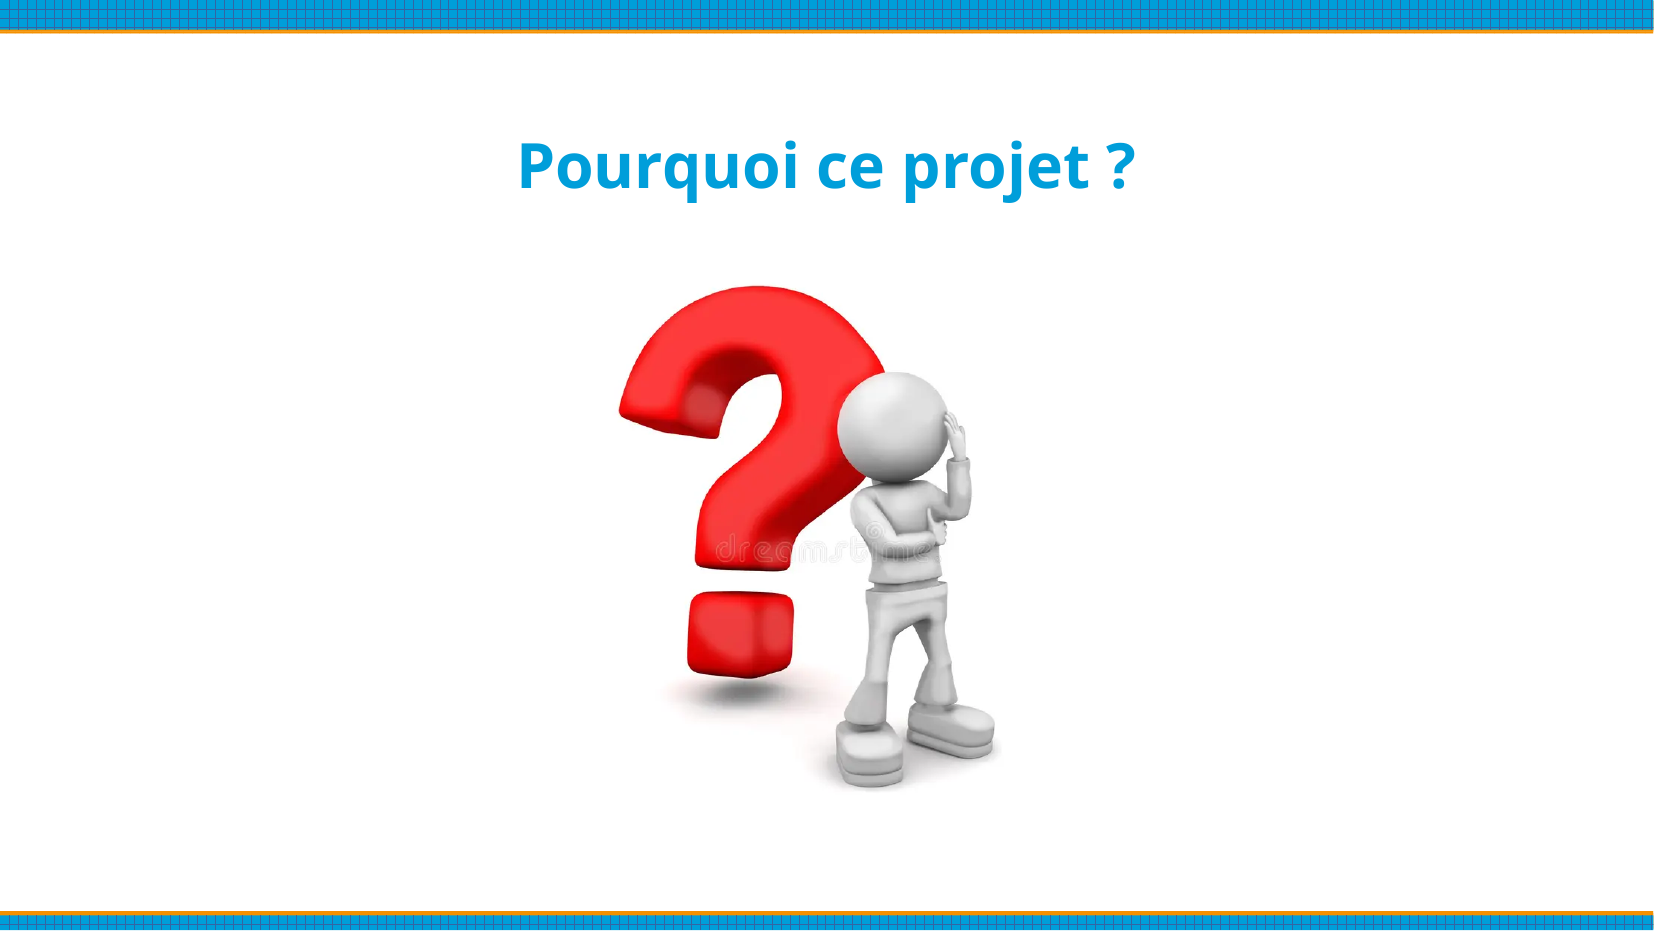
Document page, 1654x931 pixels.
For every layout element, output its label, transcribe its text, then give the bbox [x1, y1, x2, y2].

subtitle Pourquoi ce projet ? [82, 65, 1571, 263]
picture [530, 224, 1126, 859]
